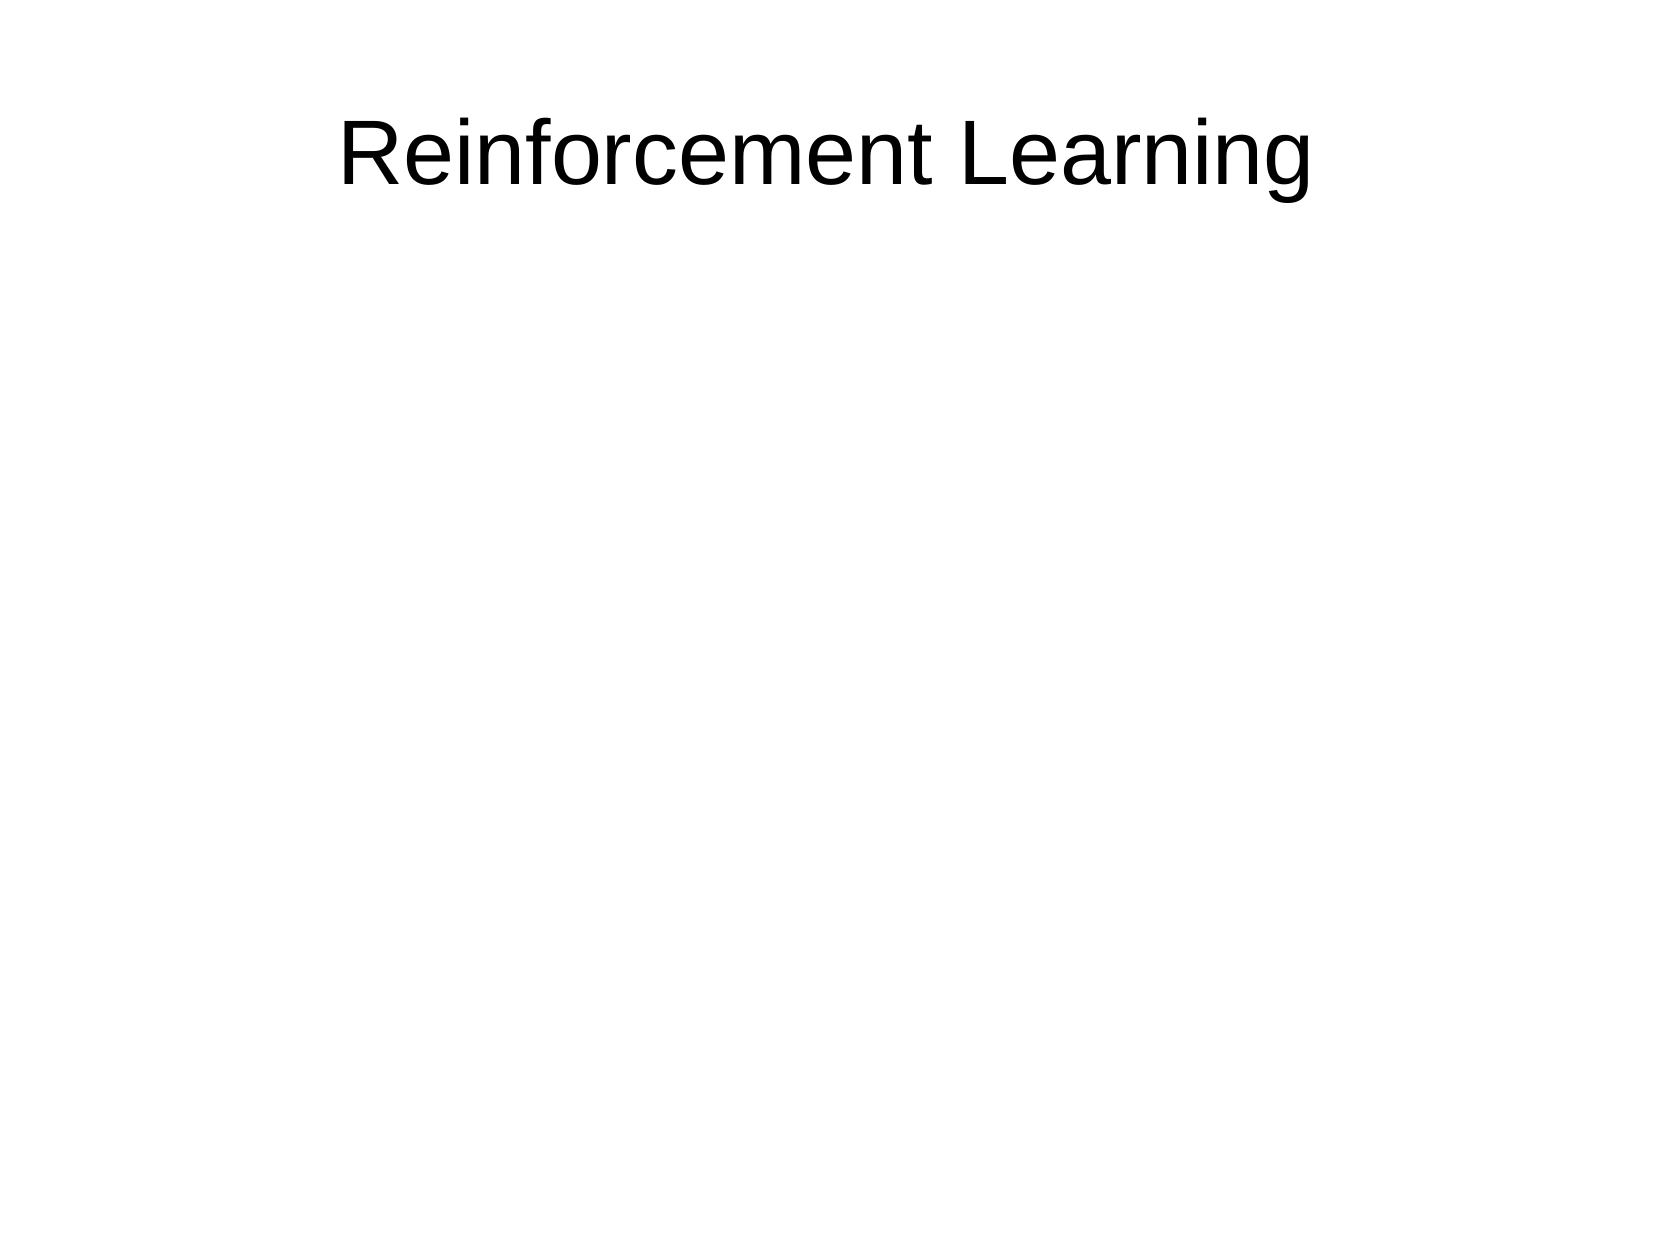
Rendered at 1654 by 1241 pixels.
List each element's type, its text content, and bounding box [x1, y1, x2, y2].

title Reinforcement Learning [82, 49, 1571, 257]
